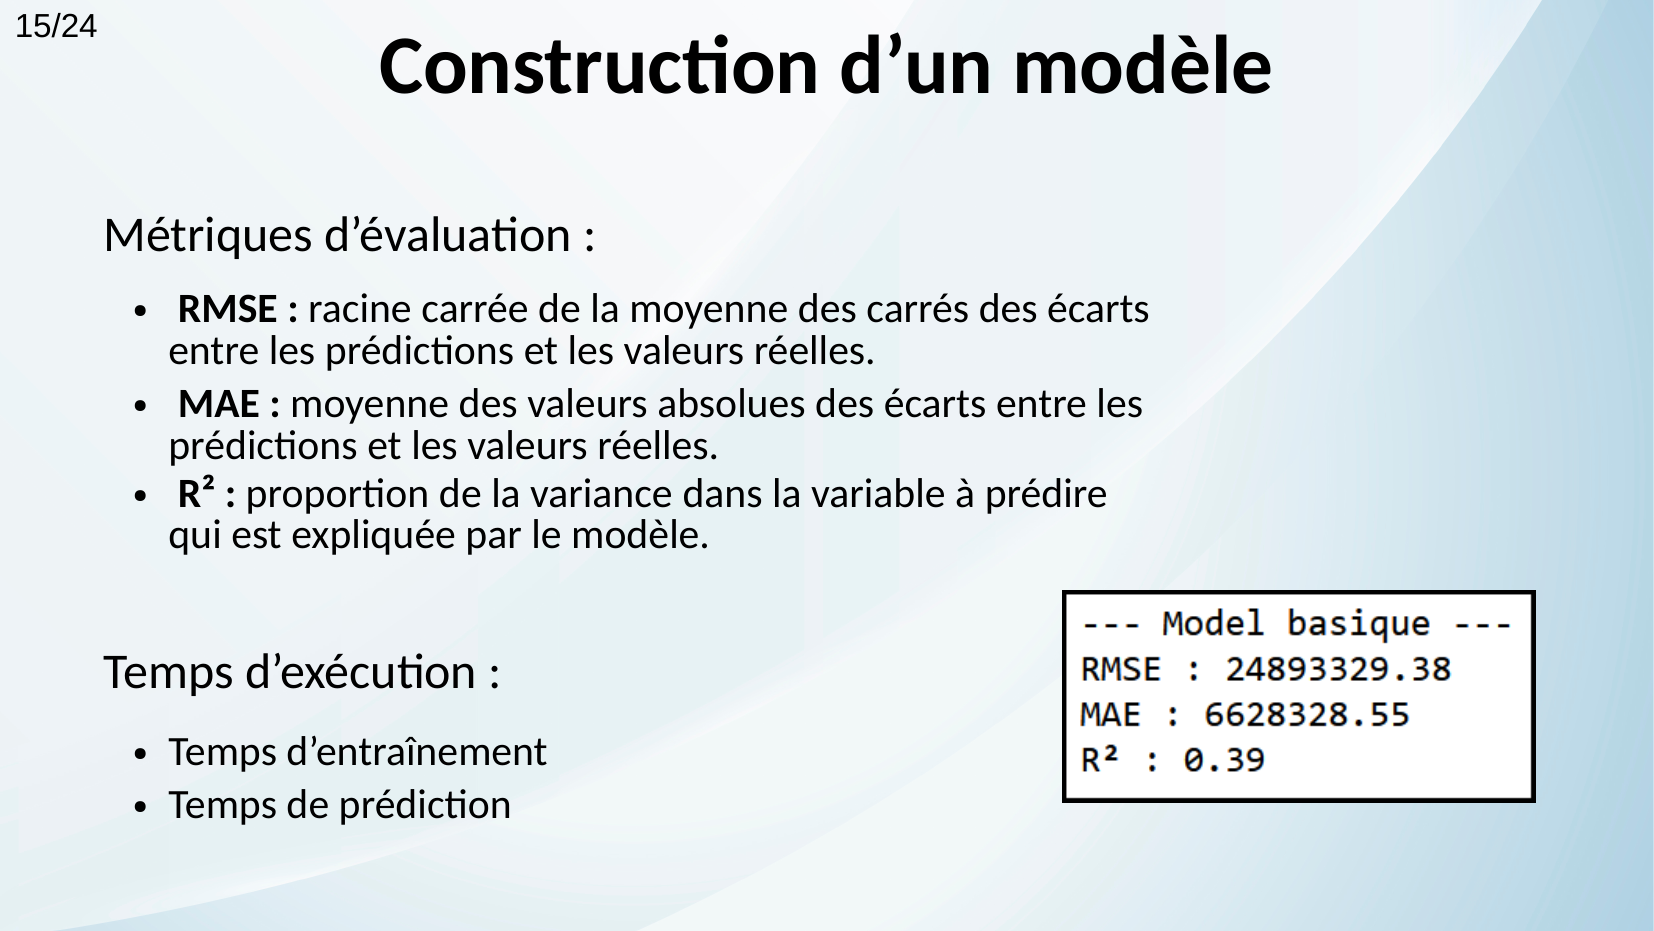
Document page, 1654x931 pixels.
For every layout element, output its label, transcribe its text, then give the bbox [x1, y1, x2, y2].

text_box 15/24 [0, 0, 119, 60]
text_box Temps d’exécution : [88, 643, 532, 709]
picture [0, 0, 1654, 931]
title Construction d’un modèle [82, 31, 1571, 199]
text_box Temps d’entraînement Temps de prédiction [118, 726, 591, 857]
text_box RMSE : racine carrée de la moyenne des carrés des écarts entre les prédictions et les valeurs réelles. MAE : moyenne des valeurs absolues des écarts entre les prédictions et les valeurs réelles. R² : proportion de la variance dans la variable à prédire qui est expliquée par le modèle. [118, 283, 1182, 621]
text_box Métriques d’évaluation : [88, 206, 739, 272]
